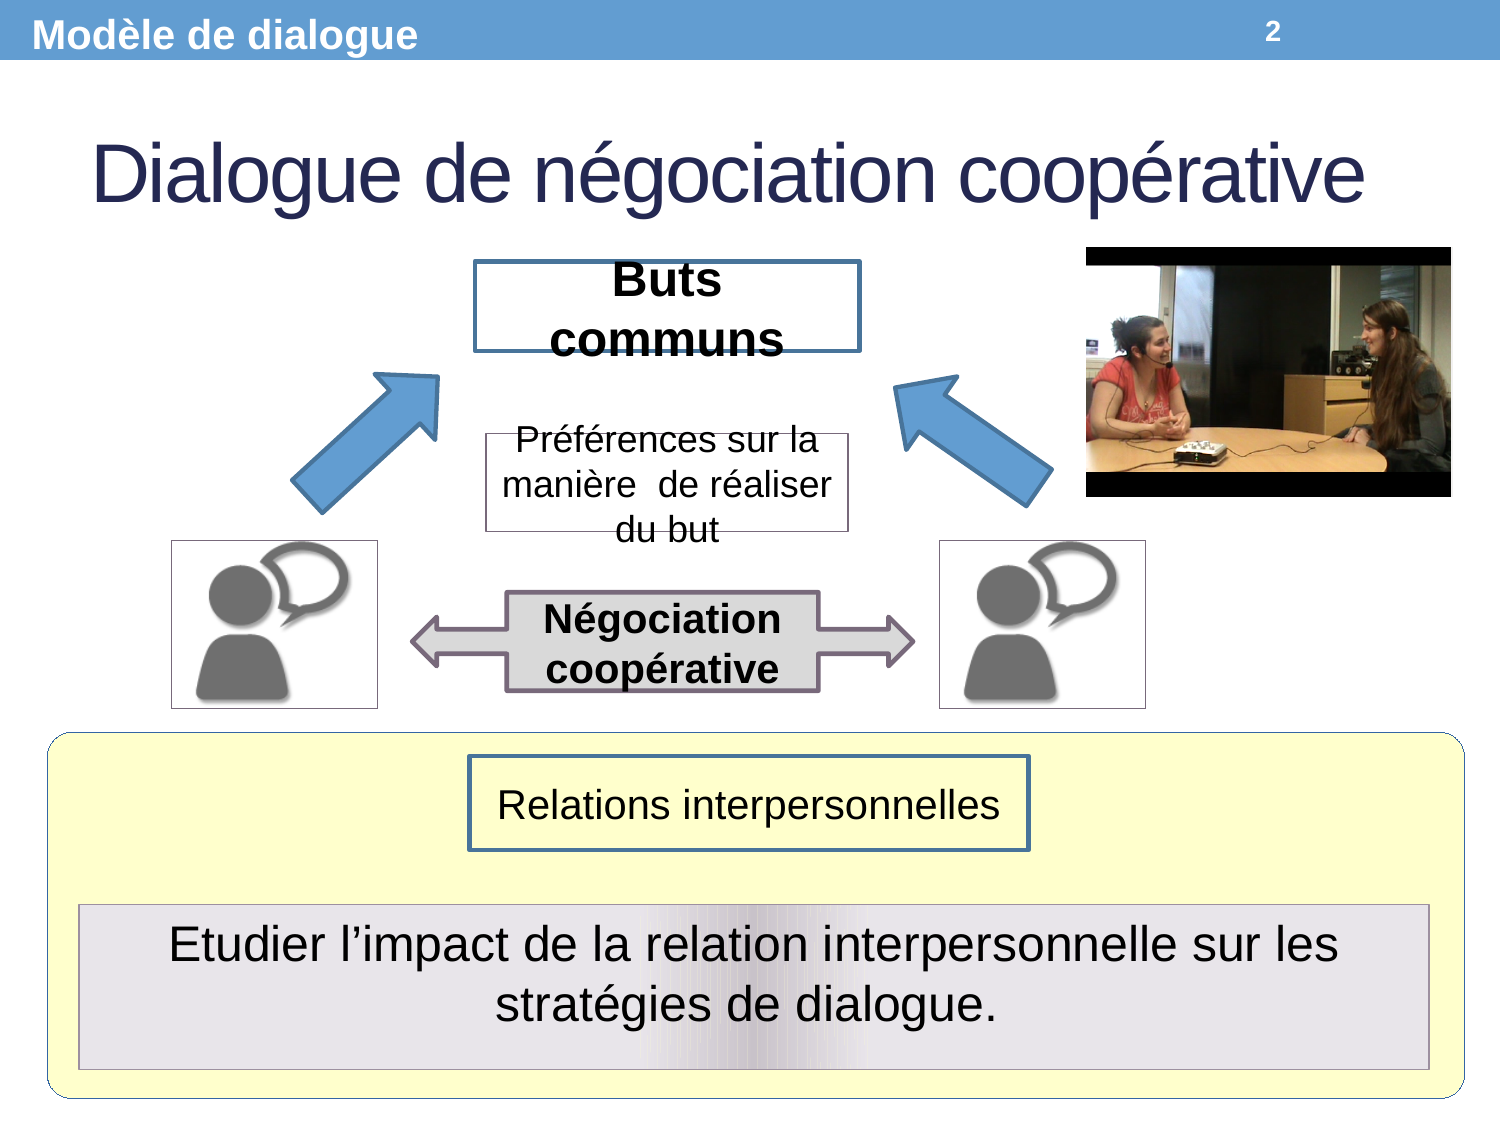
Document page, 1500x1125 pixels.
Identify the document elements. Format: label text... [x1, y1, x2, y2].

picture [171, 540, 378, 709]
text_box [292, 373, 438, 514]
text_box Relations interpersonnelles [469, 755, 1029, 851]
text_box Préférences sur la manière de réaliser du but [485, 433, 849, 532]
picture [939, 540, 1146, 709]
title Dialogue de négociation coopérative [75, 87, 1425, 250]
picture [1086, 247, 1453, 497]
text_box [895, 376, 1052, 507]
slide_number <number> [1250, 3, 1425, 57]
list Etudier l’impact de la relation interpersonnelle sur les stratégies de dialogue. [79, 904, 1430, 1070]
text_box [47, 732, 1465, 1099]
text_box Négociation coopérative [412, 592, 914, 691]
text_box Buts communs [474, 261, 860, 351]
text_box Modèle de dialogue [16, 0, 434, 65]
